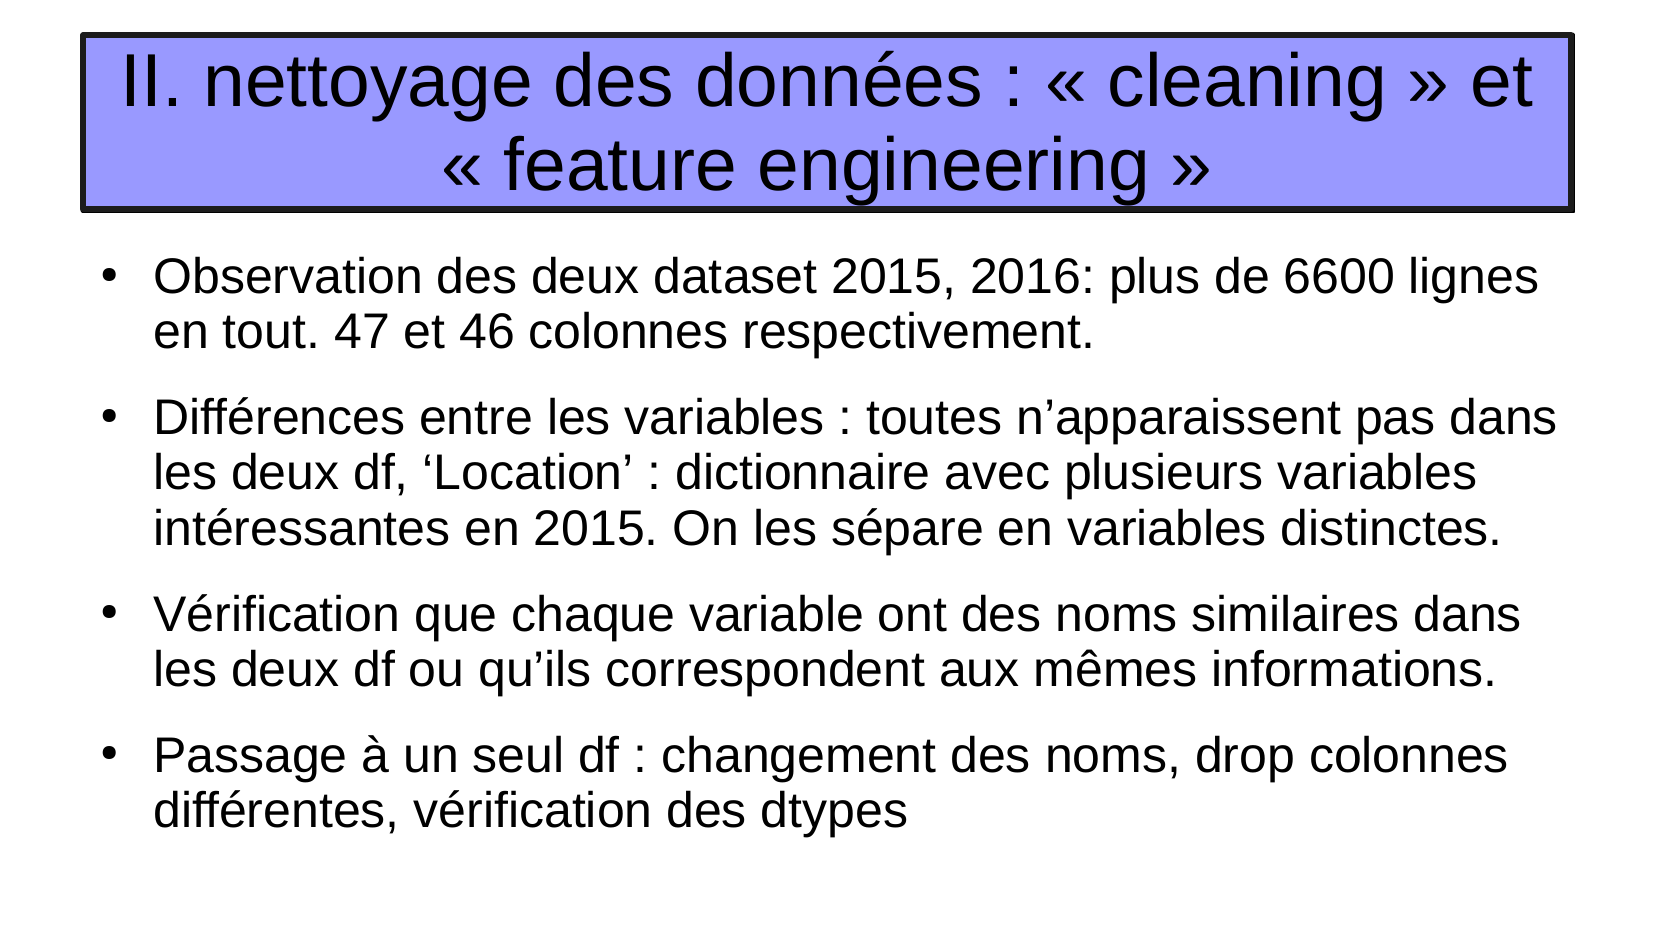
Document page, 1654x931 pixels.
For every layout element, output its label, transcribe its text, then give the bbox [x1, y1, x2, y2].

list Observation des deux dataset 2015, 2016: plus de 6600 lignes en tout. 47 et 46 colonnes respectivement. Différences entre les variables : toutes n’apparaissent pas dans les deux df, ‘Location’ : dictionnaire avec plusieurs variables intéressantes en 2015. On les sépare en variables distinctes. Vérification que chaque variable ont des noms similaires dans les deux df ou qu’ils correspondent aux mêmes informations. Passage à un seul df : changement des noms, drop colonnes différentes, vérification des dtypes [82, 248, 1571, 847]
title II. nettoyage des données : « cleaning » et « feature engineering » [83, 35, 1572, 210]
